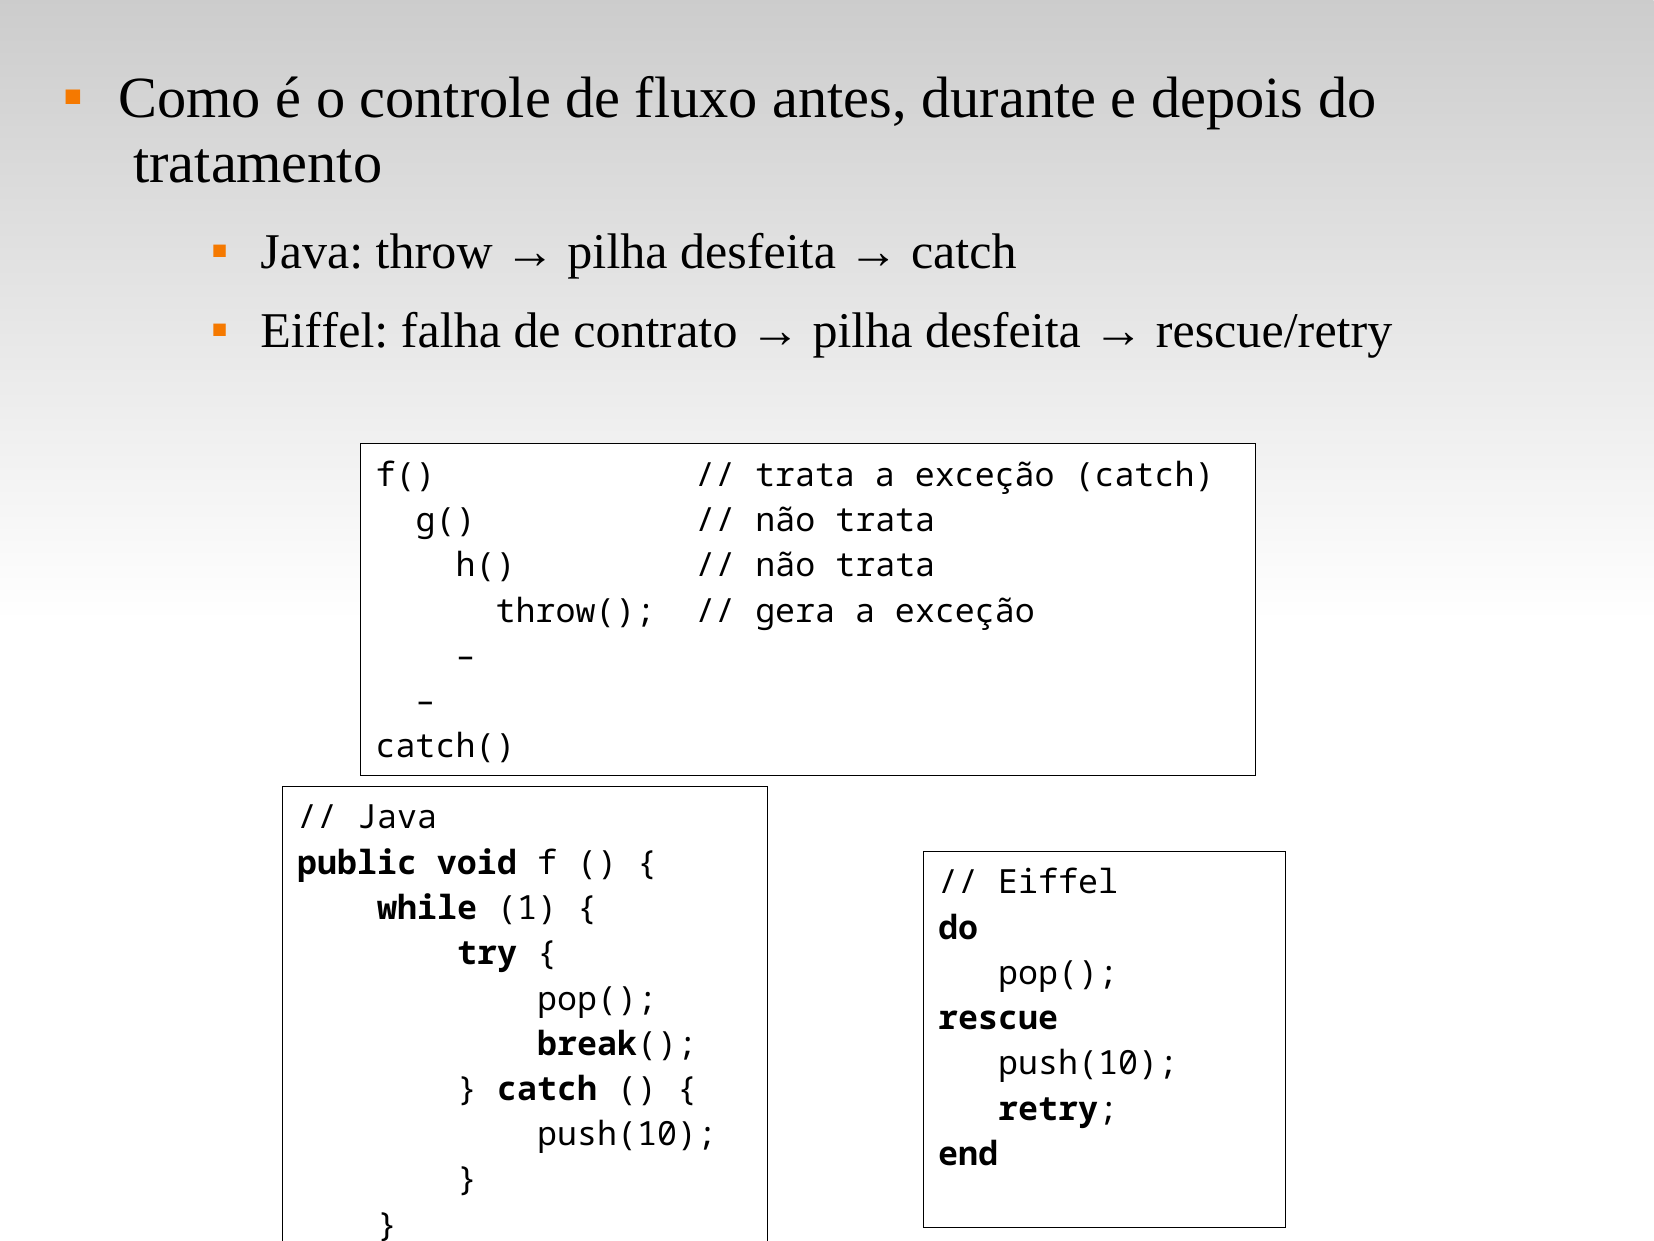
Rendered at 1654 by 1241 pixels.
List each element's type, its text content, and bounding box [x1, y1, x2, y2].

text_box // Java public void f () { while (1) { try { pop(); break(); } catch () { push(10); } } } [282, 786, 768, 1234]
text_box f() // trata a exceção (catch) g() // não trata h() // não trata throw(); // gera a exceção – – catch() [360, 443, 1256, 730]
list Como é o controle de fluxo antes, durante e depois do tratamento Java: throw → pilha desfeita → catch Eiffel: falha de contrato → pilha desfeita → rescue/retry [0, 65, 1570, 885]
text_box // Eiffel do pop(); rescue push(10); retry; end [923, 851, 1286, 1180]
